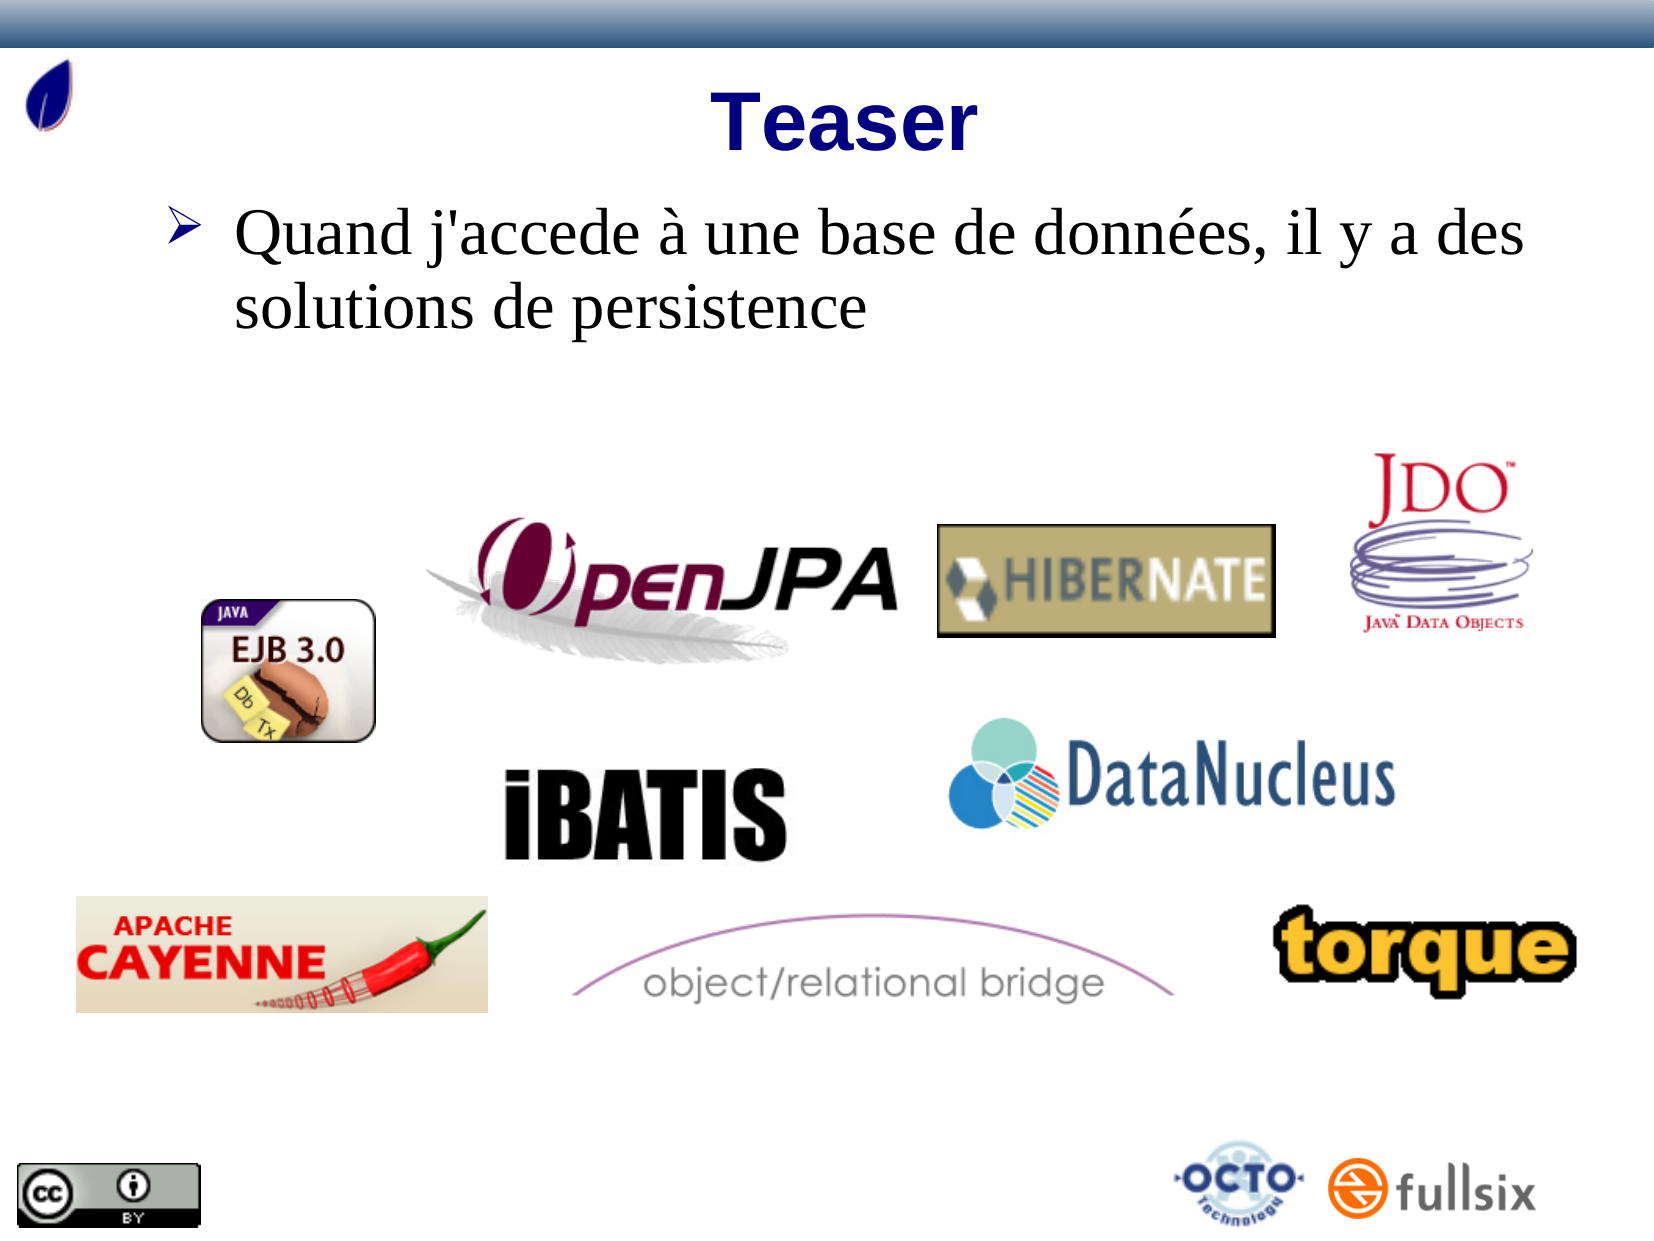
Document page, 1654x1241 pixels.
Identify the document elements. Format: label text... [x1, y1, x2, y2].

picture [937, 712, 1407, 838]
picture [937, 524, 1276, 638]
picture [1328, 1158, 1536, 1219]
picture [201, 599, 376, 743]
title Teaser [156, 55, 1534, 188]
picture [418, 510, 908, 669]
picture [1350, 449, 1538, 636]
picture [1255, 899, 1598, 1006]
picture [562, 912, 1188, 1013]
picture [76, 896, 488, 1013]
picture [17, 1163, 201, 1228]
picture [14, 55, 89, 136]
picture [1166, 1138, 1313, 1235]
list Quand j'accede à une base de données, il y a des solutions de persistence [151, 194, 1532, 1014]
picture [496, 767, 809, 866]
